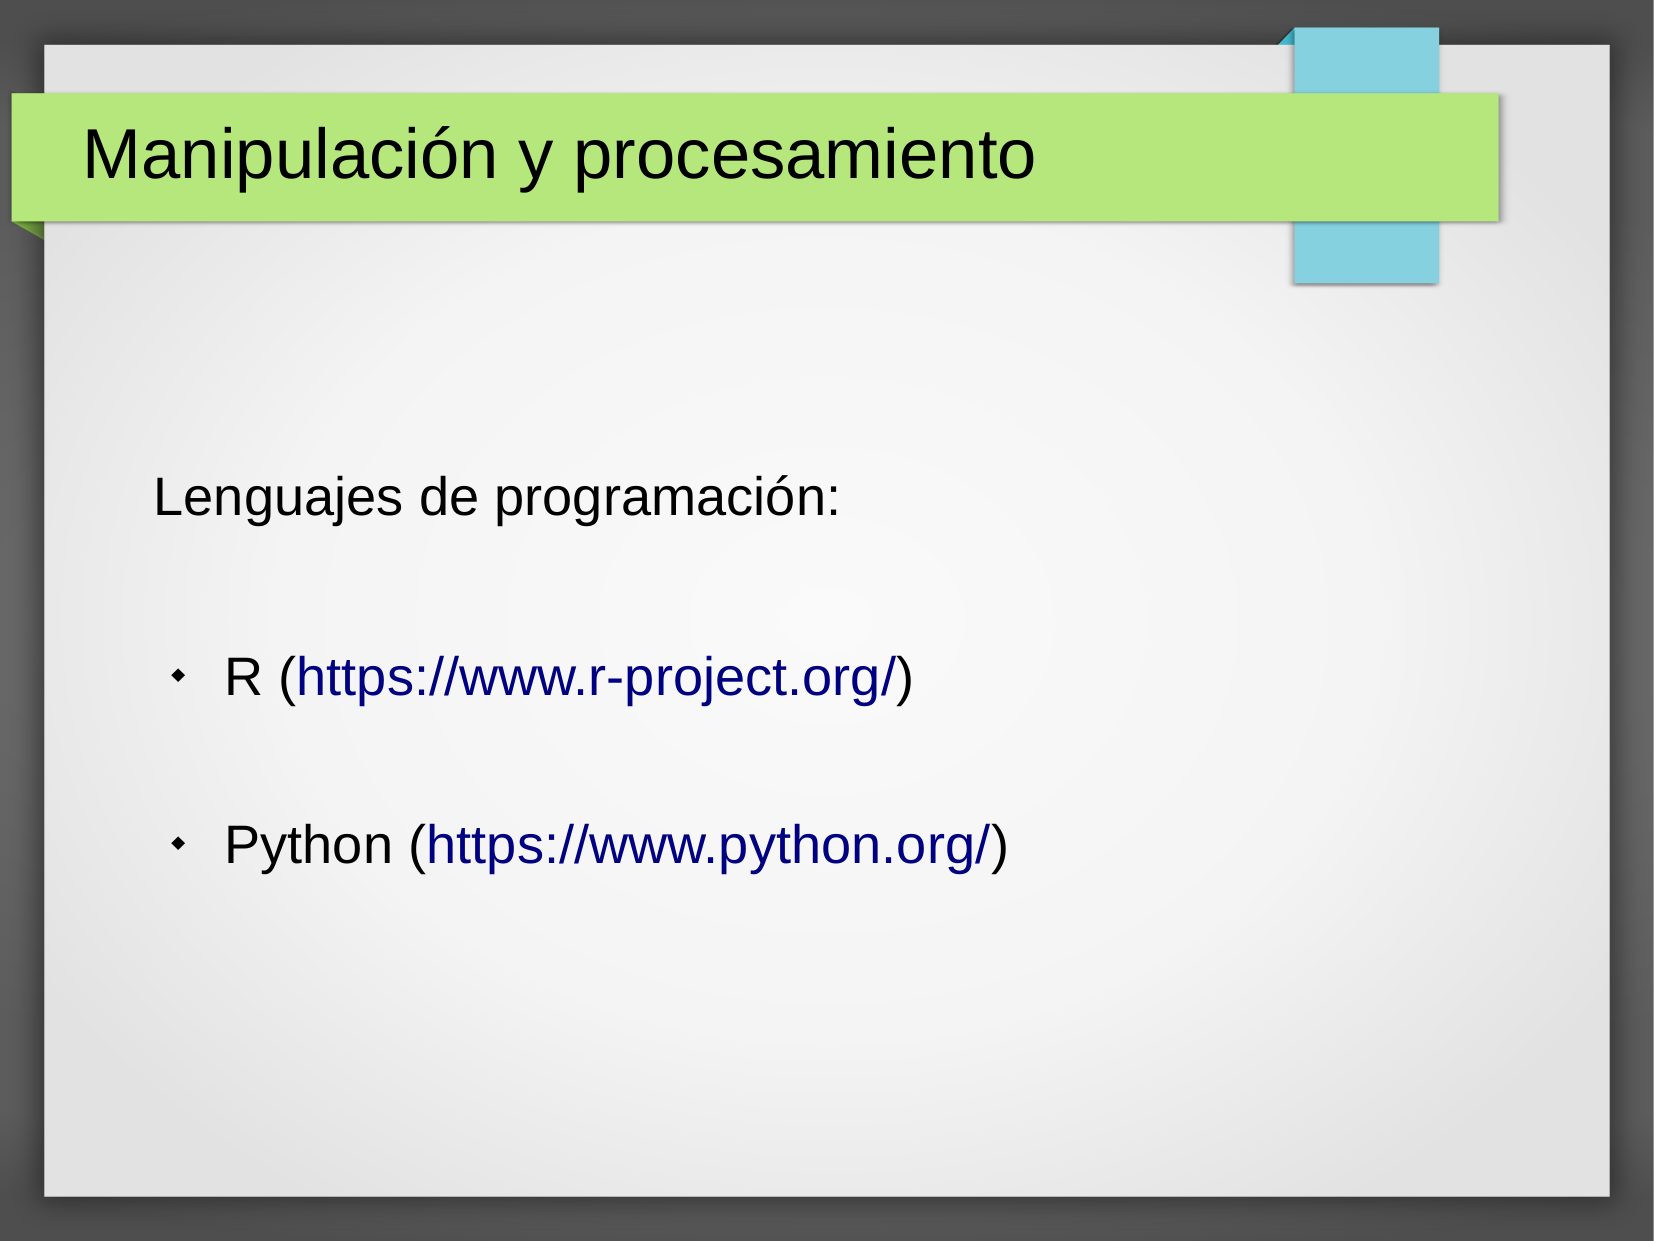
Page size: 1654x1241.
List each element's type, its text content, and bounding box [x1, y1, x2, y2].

title Manipulación y procesamiento [82, 94, 1264, 213]
picture [0, 0, 1654, 1241]
list Lenguajes de programación: R (https://www.r-project.org/) Python (https://www.python.org/) [82, 466, 1571, 907]
